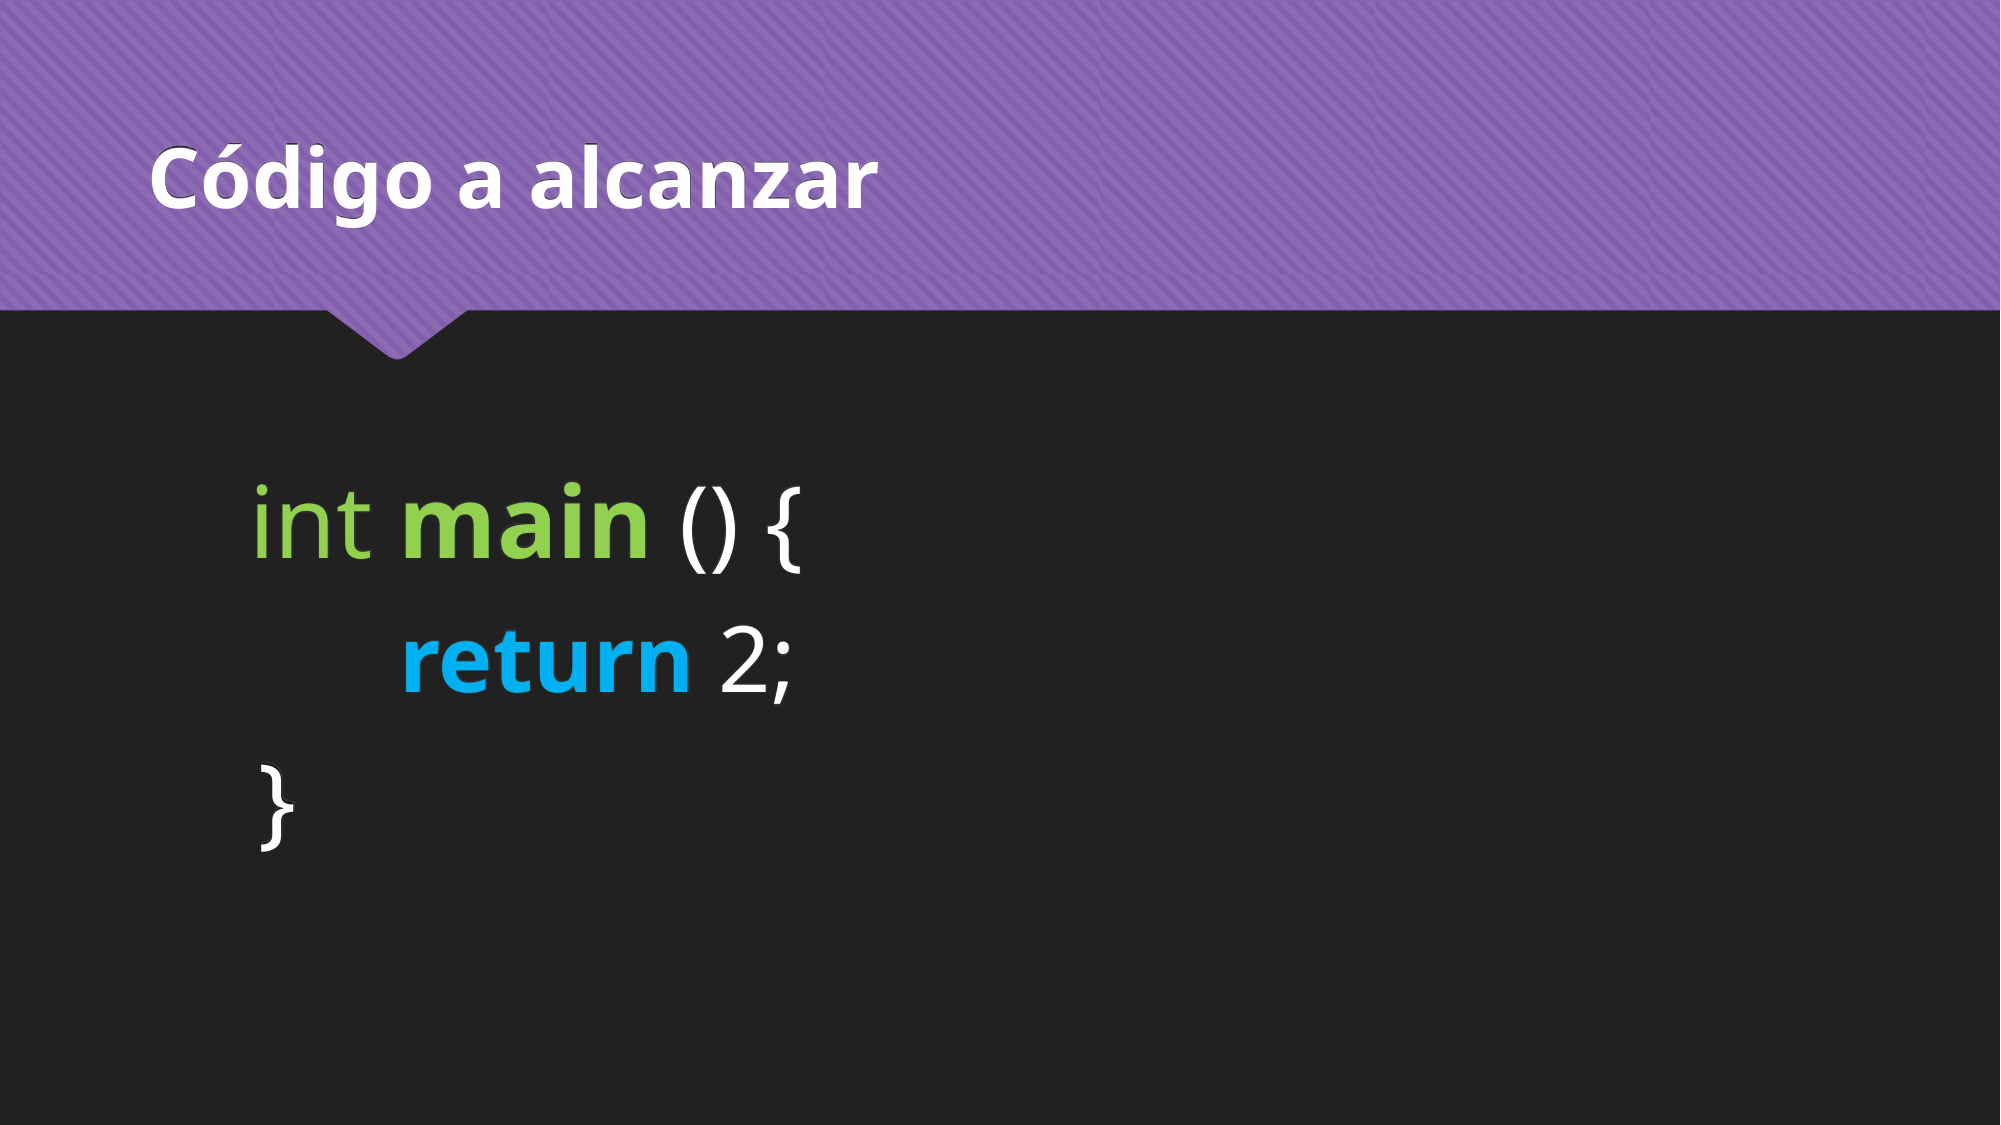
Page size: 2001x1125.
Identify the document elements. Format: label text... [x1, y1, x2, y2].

list int main () { return 2; } [234, 358, 1001, 956]
title Código a alcanzar [132, 73, 1868, 233]
picture [1, 1, 1999, 357]
